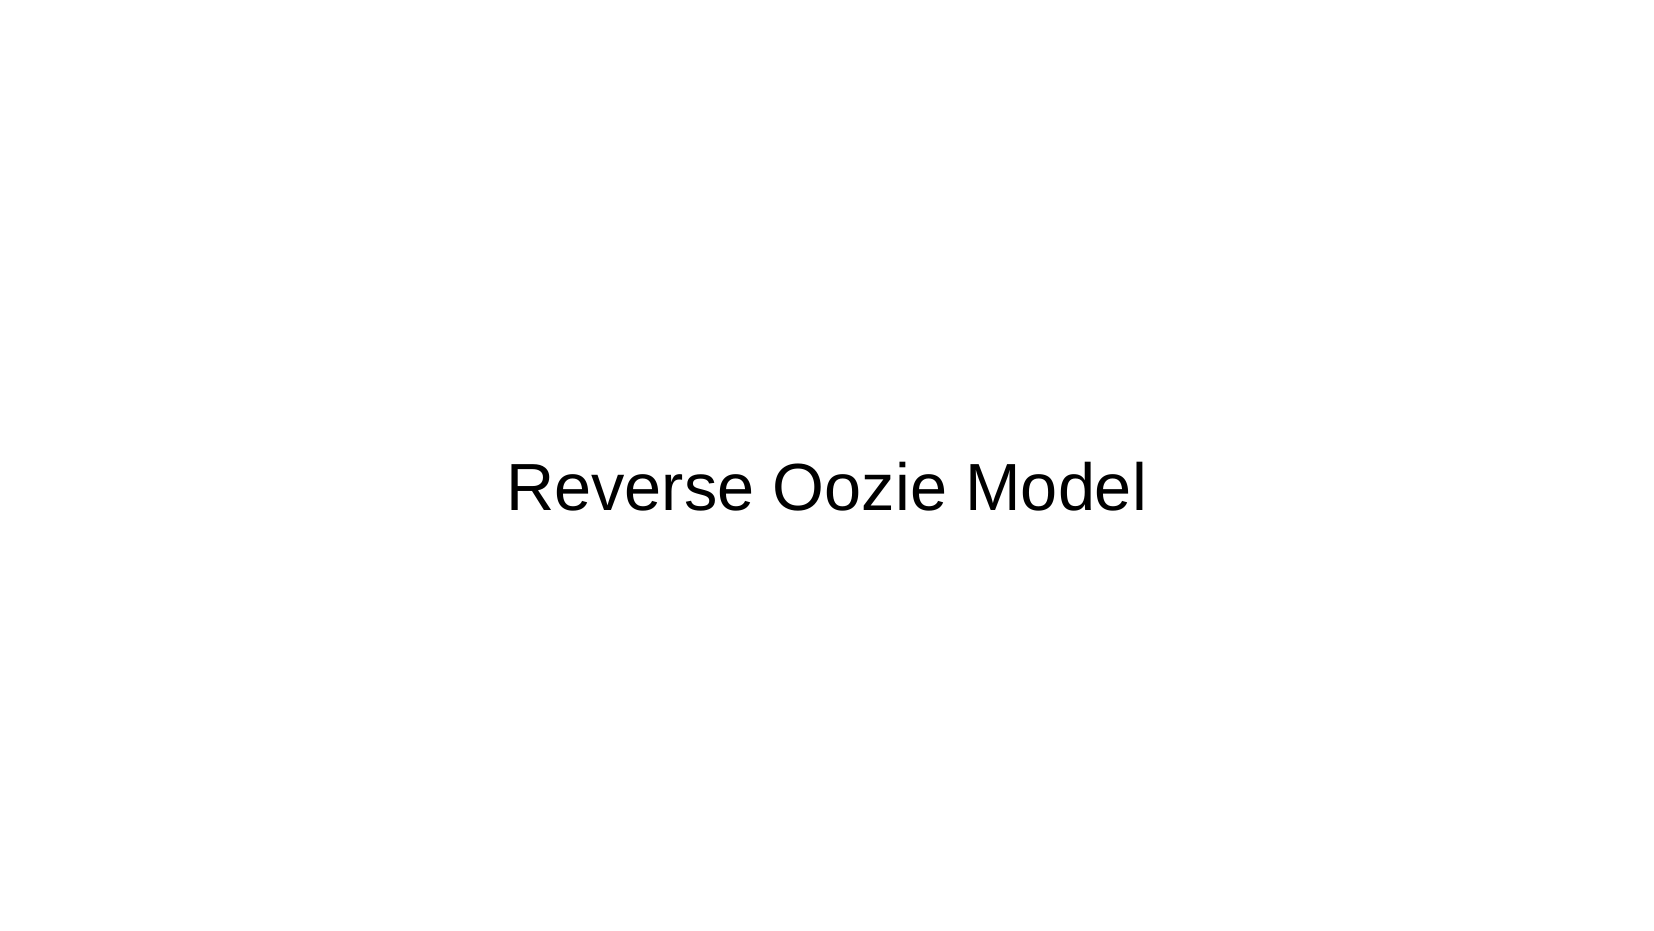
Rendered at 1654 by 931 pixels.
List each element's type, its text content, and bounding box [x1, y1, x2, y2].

subtitle Reverse Oozie Model [82, 217, 1571, 758]
